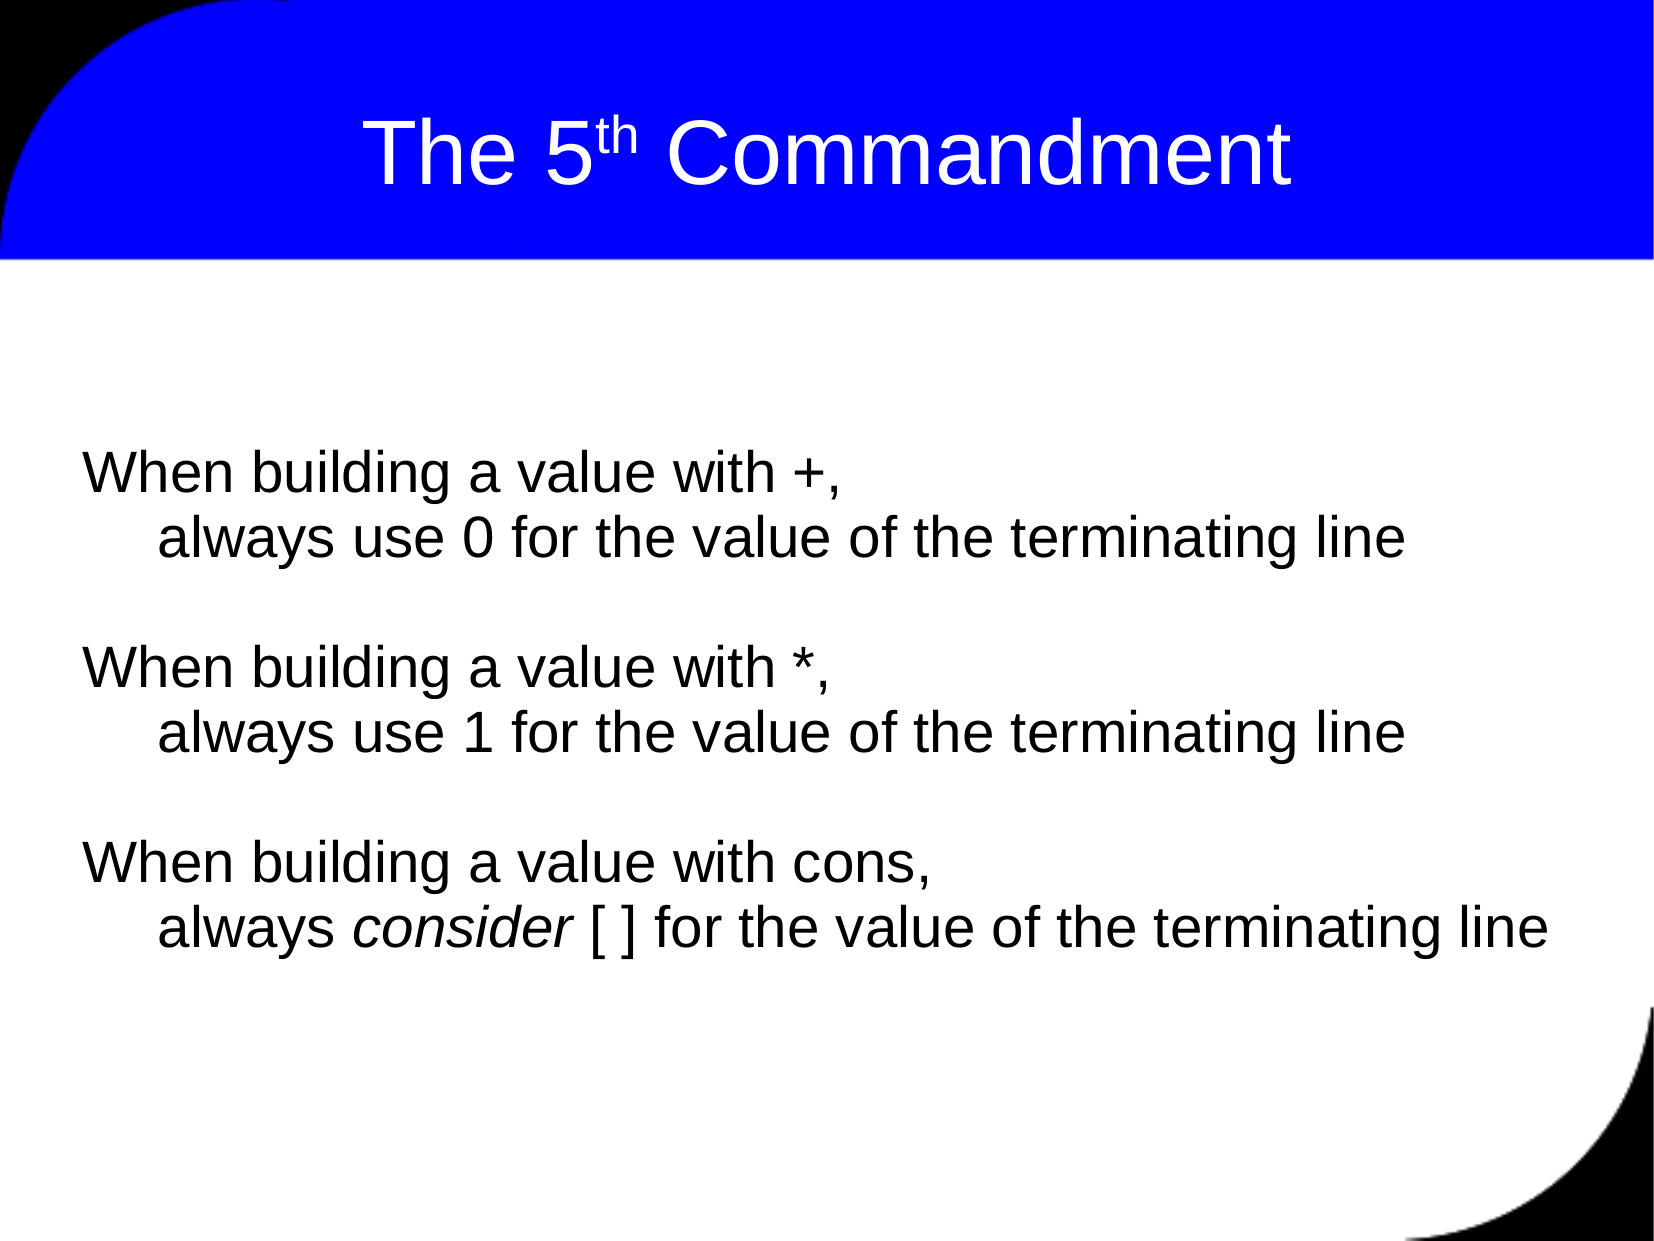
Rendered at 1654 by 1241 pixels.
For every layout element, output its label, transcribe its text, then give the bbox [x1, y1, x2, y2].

subtitle When building a value with +, always use 0 for the value of the terminating line When building a value with *, always use 1 for the value of the terminating line When building a value with cons, always consider [ ] for the value of the terminating line [82, 297, 1571, 1102]
title The 5th Commandment [82, 56, 1571, 250]
picture [0, 0, 1654, 1241]
